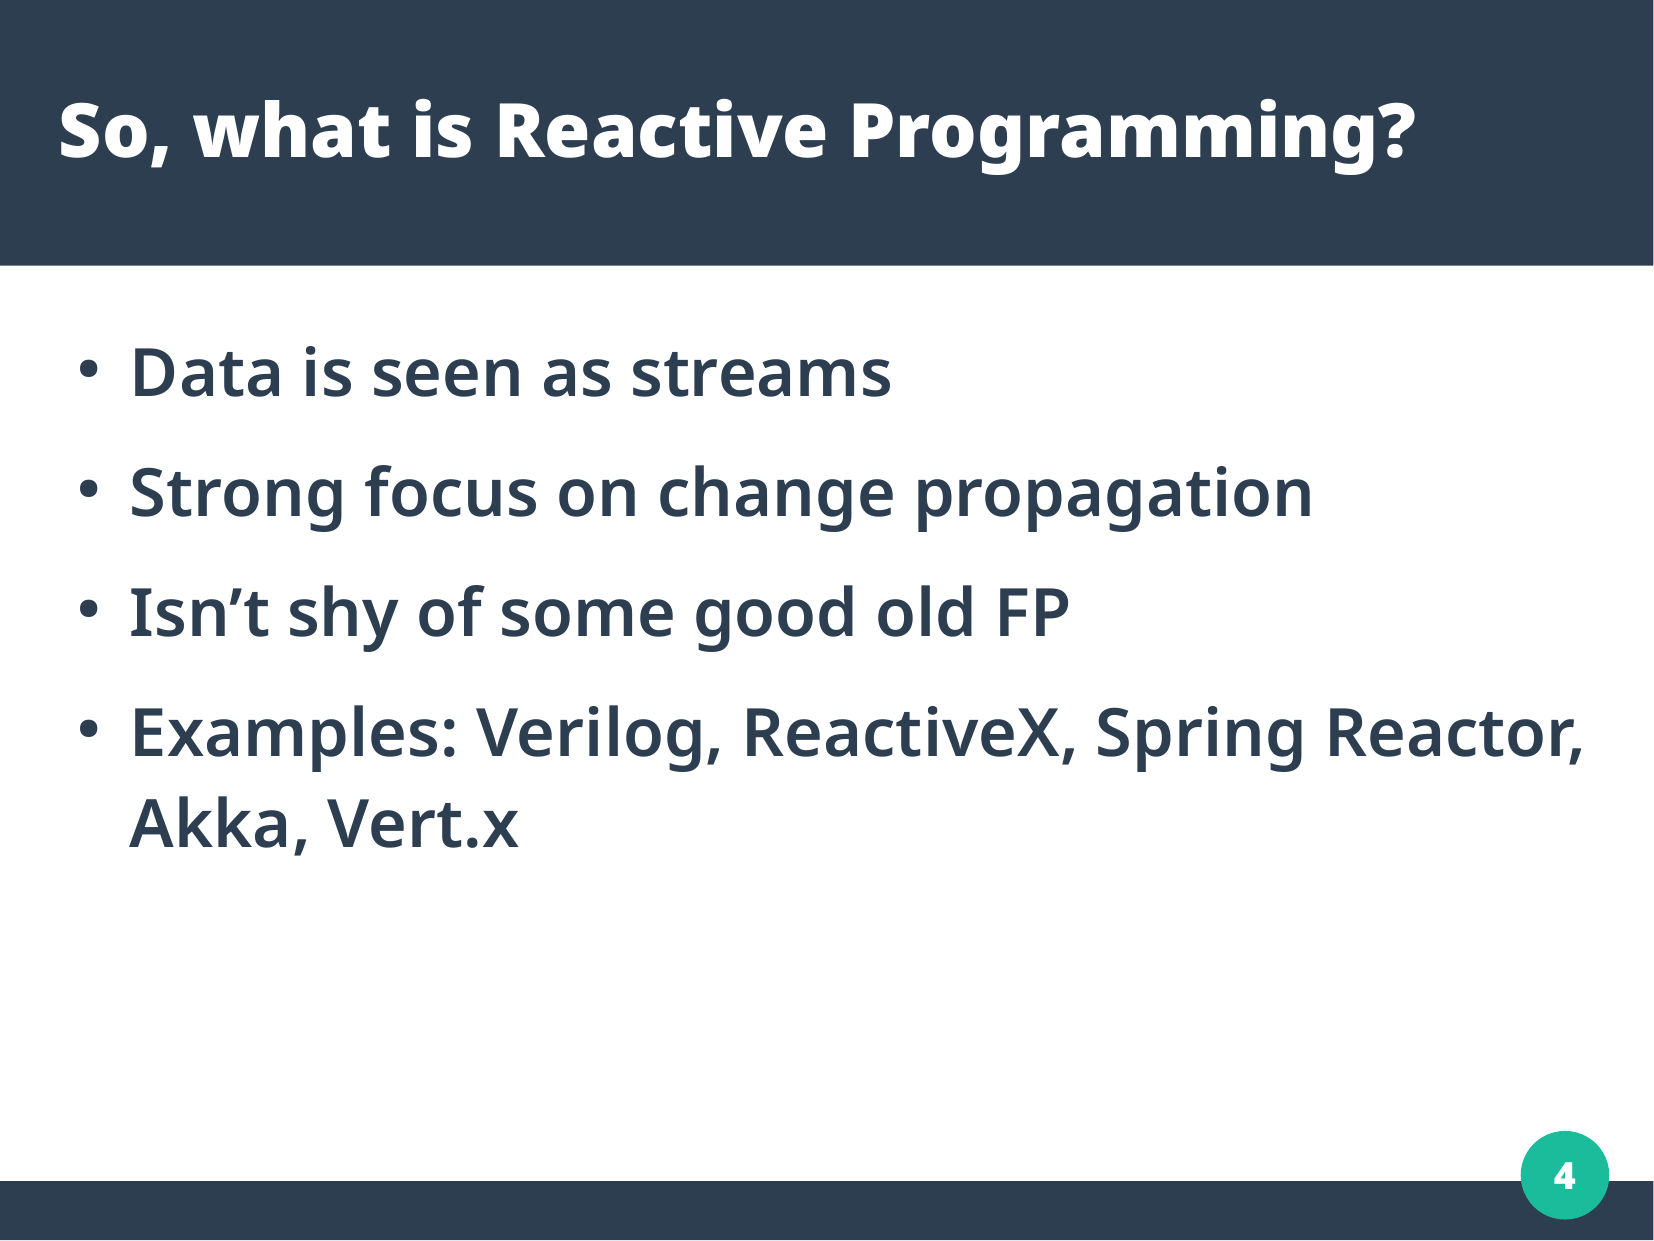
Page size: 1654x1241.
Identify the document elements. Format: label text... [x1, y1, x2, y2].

title So, what is Reactive Programming? [59, 49, 1595, 207]
list Data is seen as streams Strong focus on change propagation Isn’t shy of some good old FP Examples: Verilog, ReactiveX, Spring Reactor, Akka, Vert.x [59, 324, 1595, 1152]
